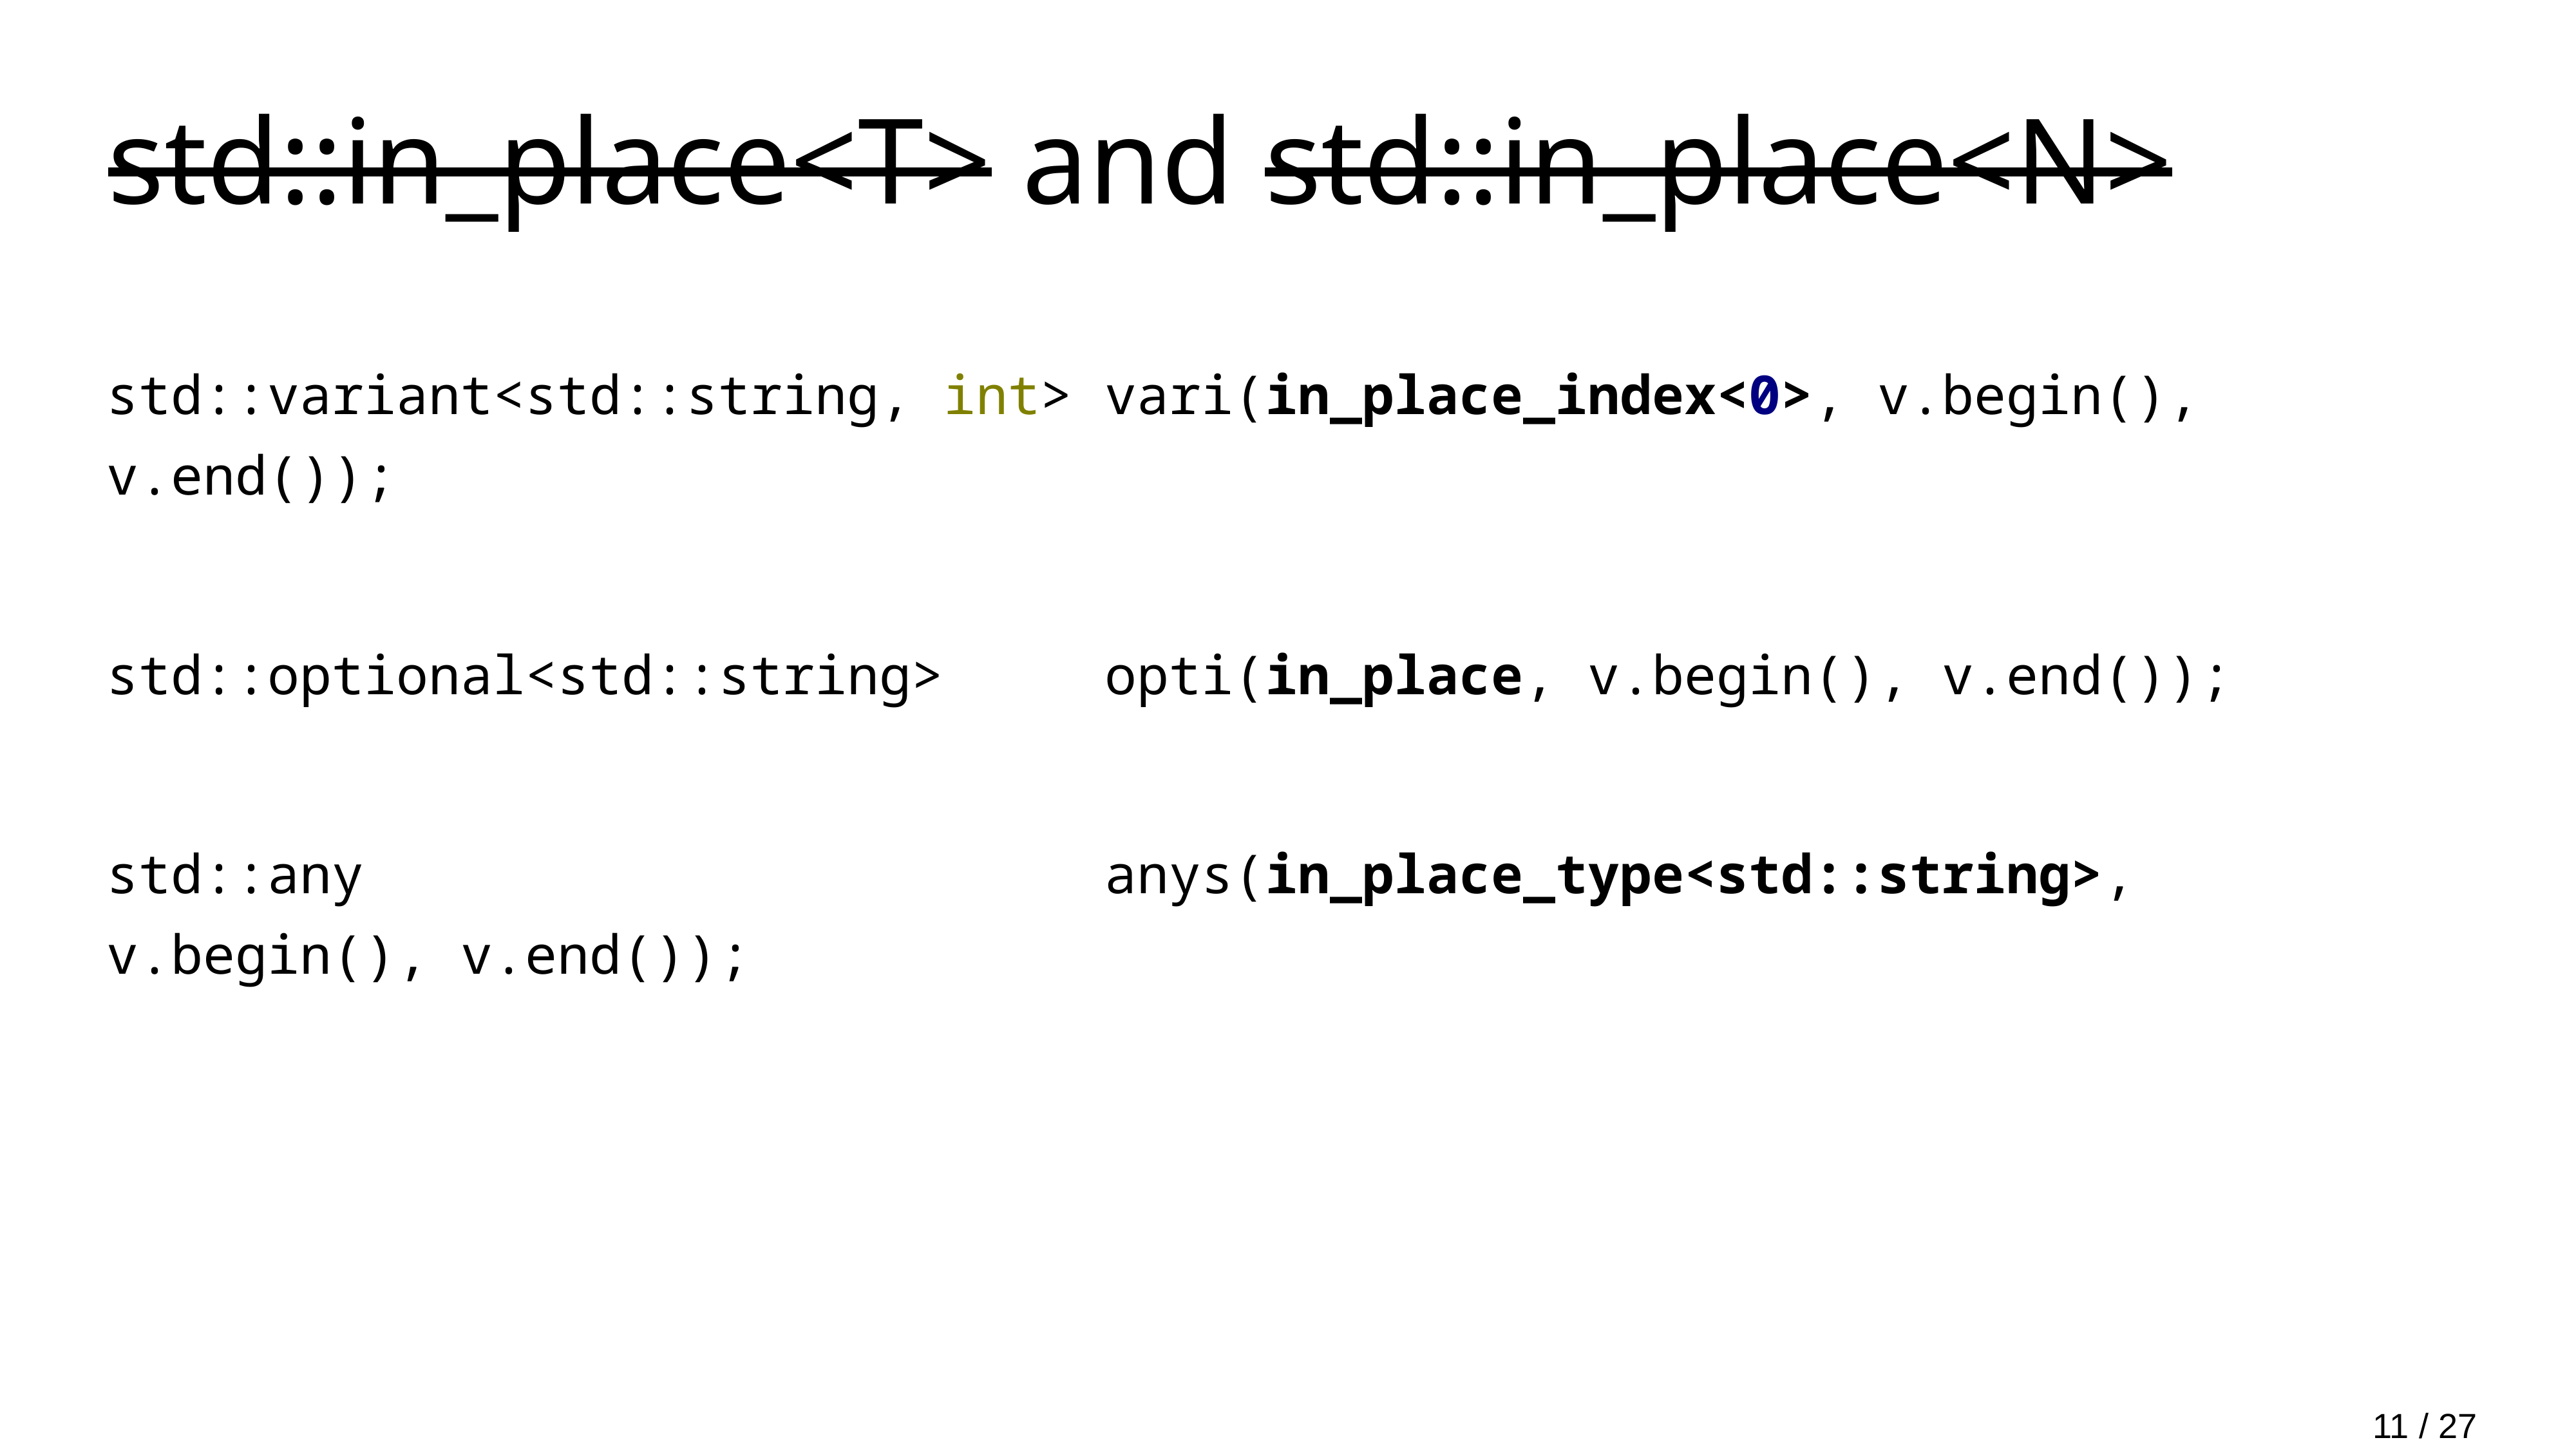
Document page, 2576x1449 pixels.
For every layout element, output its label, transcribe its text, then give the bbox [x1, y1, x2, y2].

title std::in_place<T> and std::in_place<N> [108, 80, 2468, 242]
list std::variant<std::string, int> vari(in_place_index<0>, v.begin(), v.end()); std::optional<std::string> opti(in_place, v.begin(), v.end()); std::any anys(in_place_type<std::string>, v.begin(), v.end()); [0, 295, 2576, 1449]
text_box <number> / 27 [2363, 1402, 2576, 1449]
